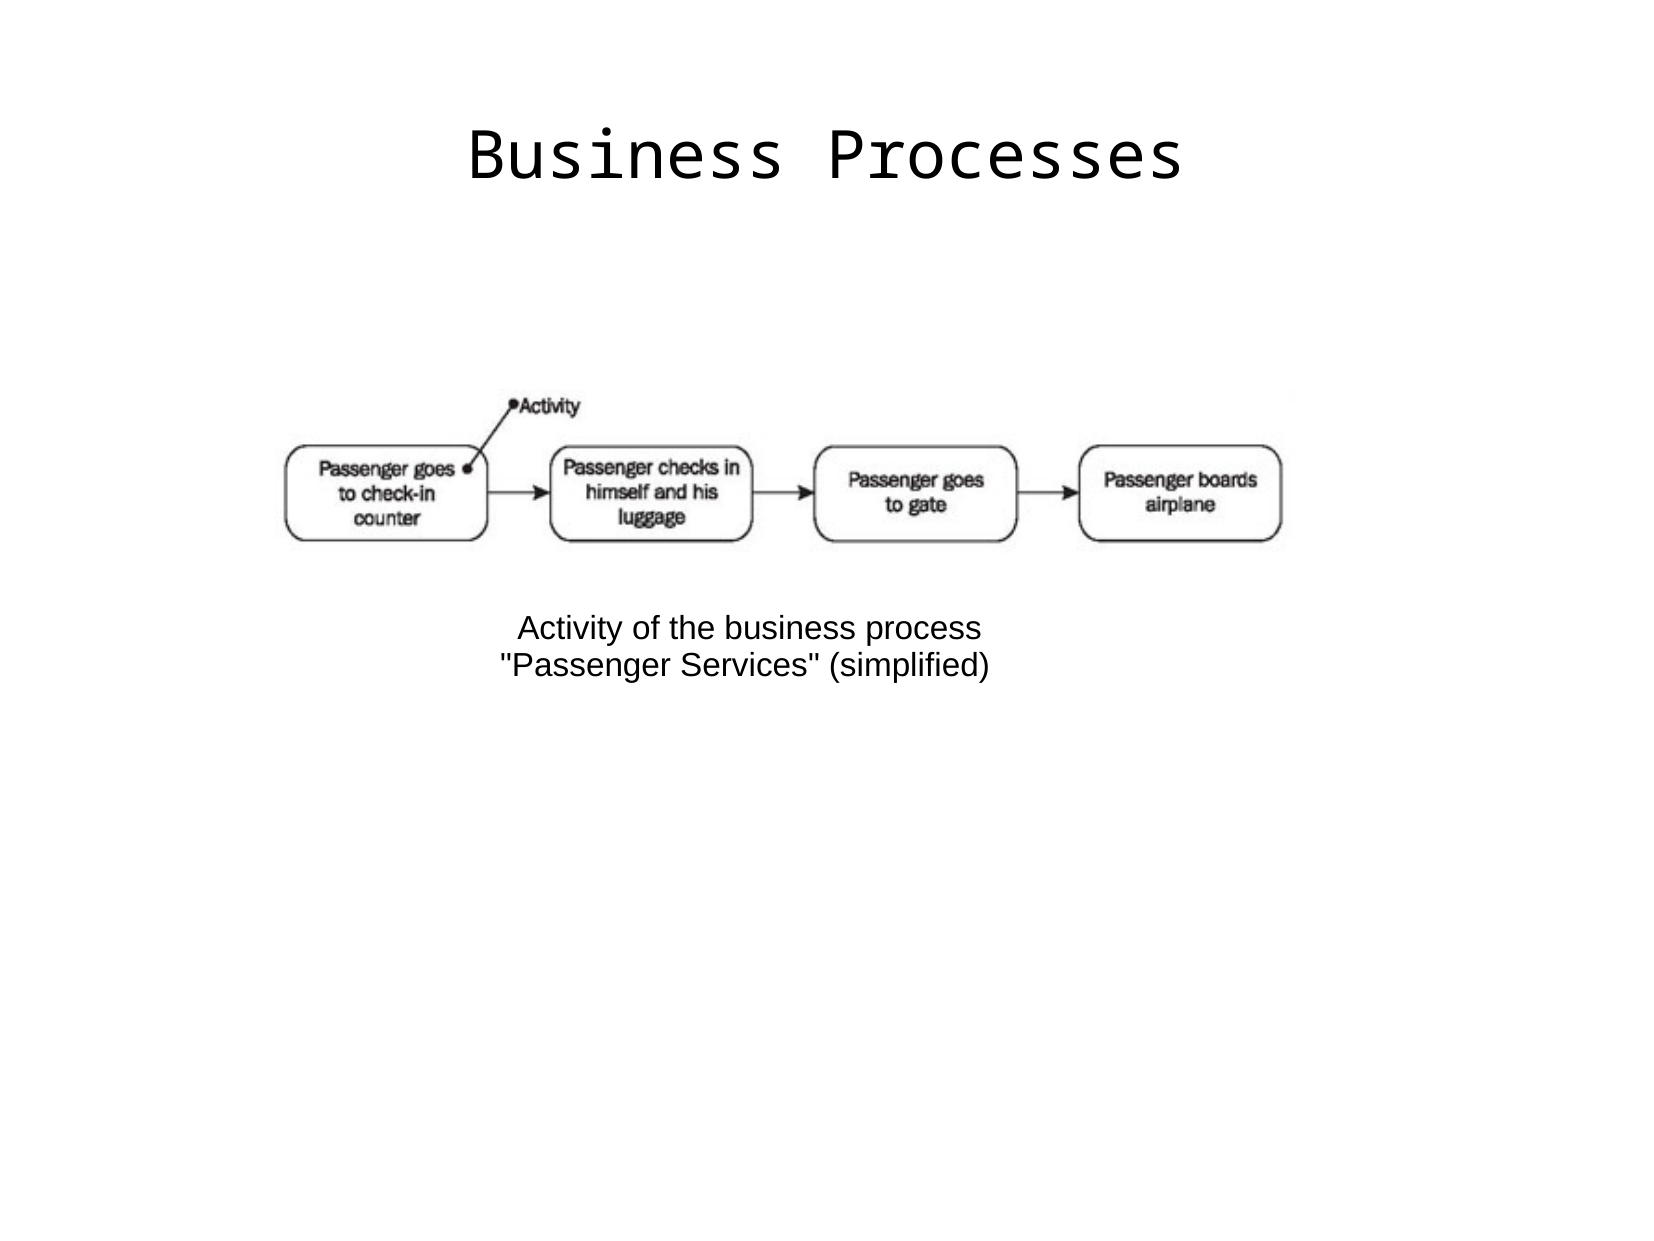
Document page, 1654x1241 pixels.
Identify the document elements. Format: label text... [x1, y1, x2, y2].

title Business Processes [82, 49, 1571, 257]
picture [275, 389, 1300, 566]
text_box Activity of the business process "Passenger Services" (simplified) [460, 602, 1040, 729]
